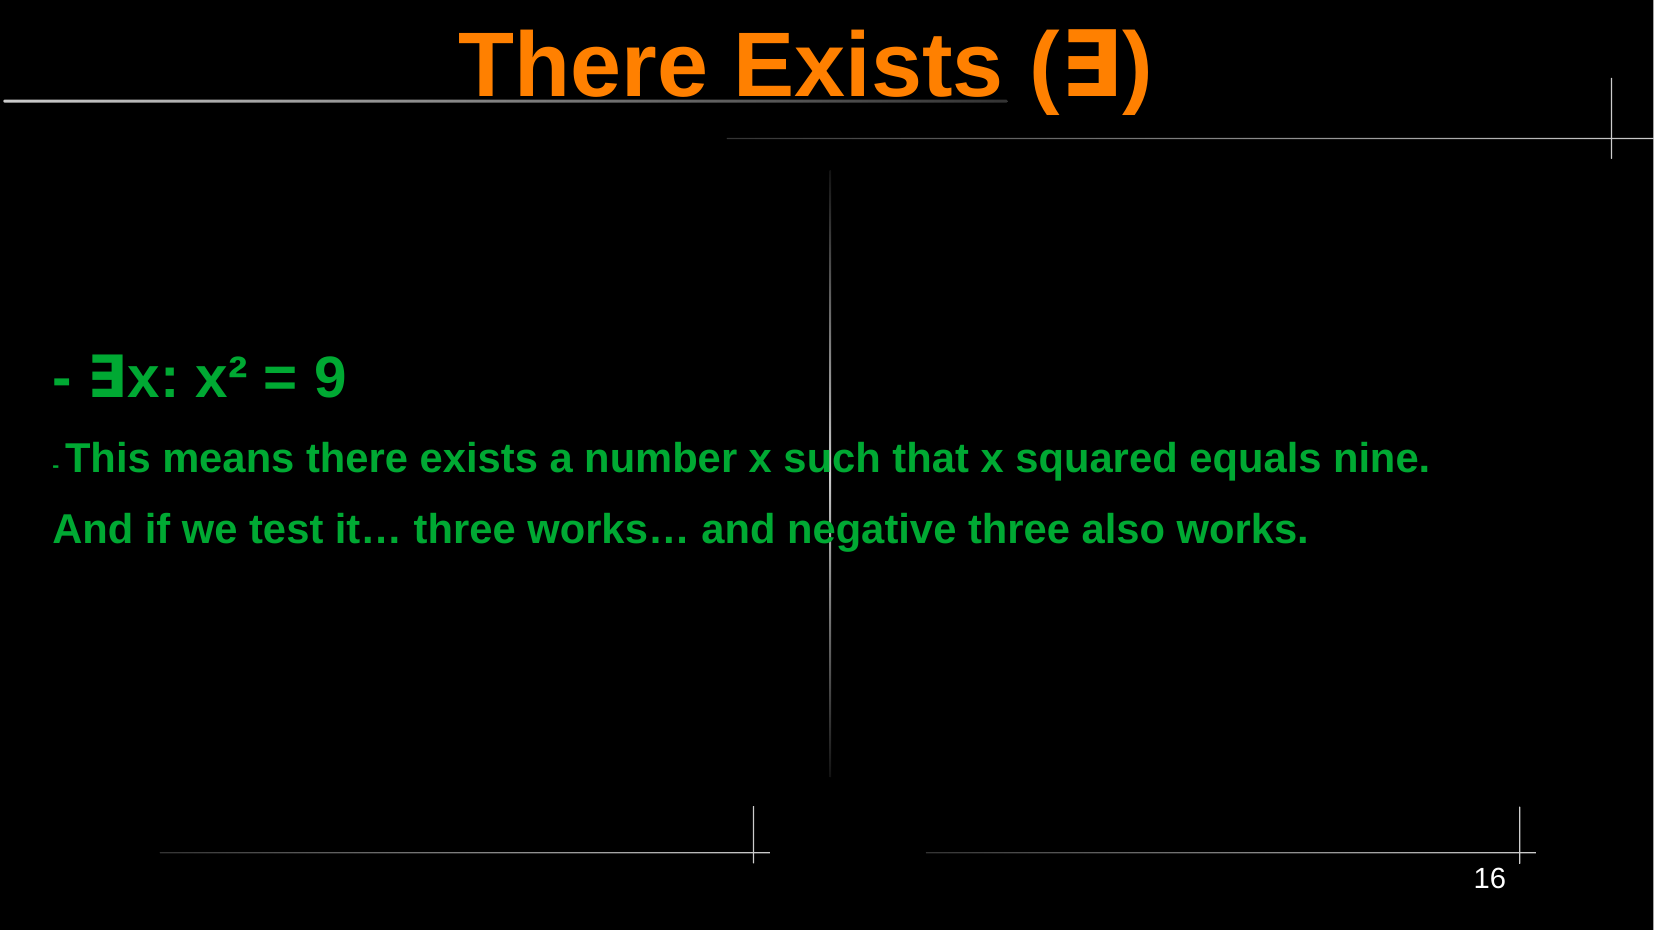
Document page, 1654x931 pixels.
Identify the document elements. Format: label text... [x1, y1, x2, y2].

text_box - ∃x: x² = 9 - This means there exists a number x such that x squared equals nine. And if we test it… three works… and negative three also works. [37, 337, 1576, 520]
title There Exists (∃) [23, 11, 1589, 119]
